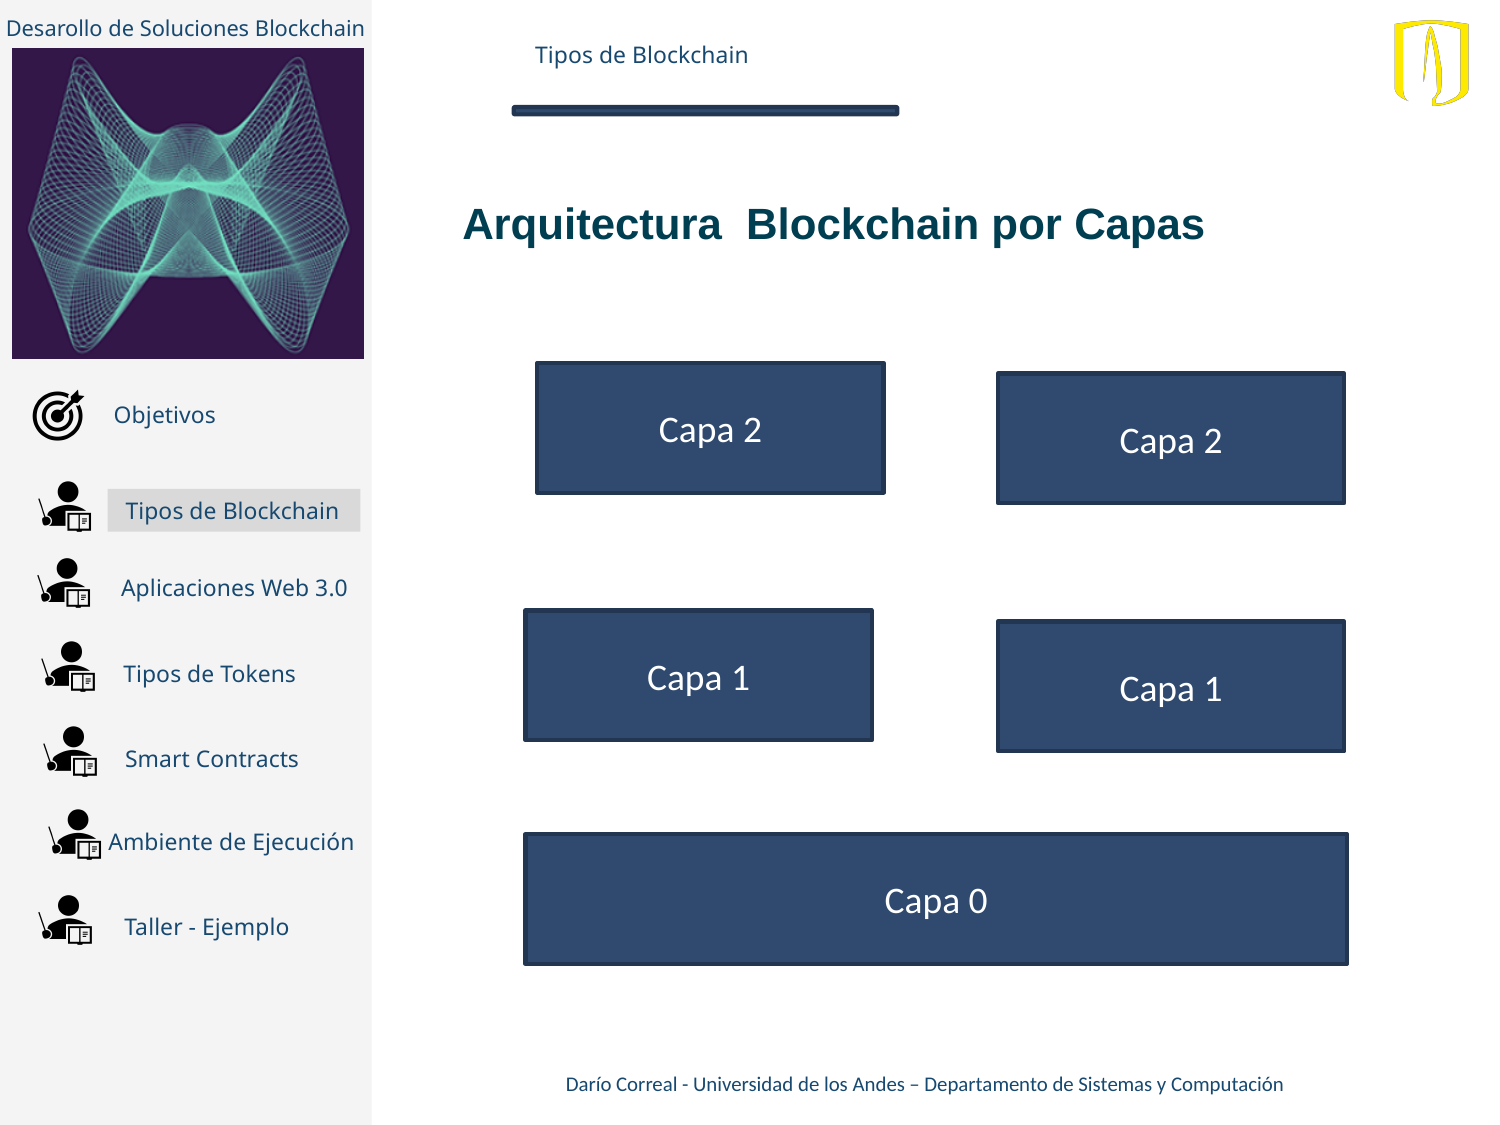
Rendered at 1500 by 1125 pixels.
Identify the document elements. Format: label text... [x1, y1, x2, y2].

text_box Capa 2 [537, 362, 884, 493]
picture [47, 800, 109, 863]
text_box Capa 0 [525, 834, 1347, 964]
picture [40, 632, 103, 695]
picture [12, 48, 364, 359]
text_box Darío Correal - Universidad de los Andes – Departamento de Sistemas y Computación [551, 1062, 1300, 1103]
picture [1387, 19, 1476, 107]
picture [37, 472, 99, 535]
title Arquitectura Blockchain por Capas [462, 184, 1443, 260]
picture [42, 717, 105, 780]
picture [27, 384, 90, 446]
picture [37, 886, 100, 948]
text_box Tipos de Tokens [108, 652, 312, 695]
text_box [513, 107, 898, 115]
text_box [107, 488, 361, 532]
text_box Smart Contracts [110, 737, 314, 780]
text_box Capa 1 [997, 621, 1345, 752]
text_box Ambiente de Ejecución [63, 820, 370, 863]
text_box Taller - Ejemplo [109, 905, 305, 948]
text_box Tipos de Blockchain [110, 489, 355, 532]
text_box Tipos de Blockchain [520, 32, 764, 76]
text_box Objetivos [98, 393, 231, 436]
picture [36, 549, 98, 611]
text_box Capa 1 [525, 610, 872, 741]
text_box Capa 2 [997, 373, 1345, 504]
text_box Aplicaciones Web 3.0 [106, 566, 363, 609]
